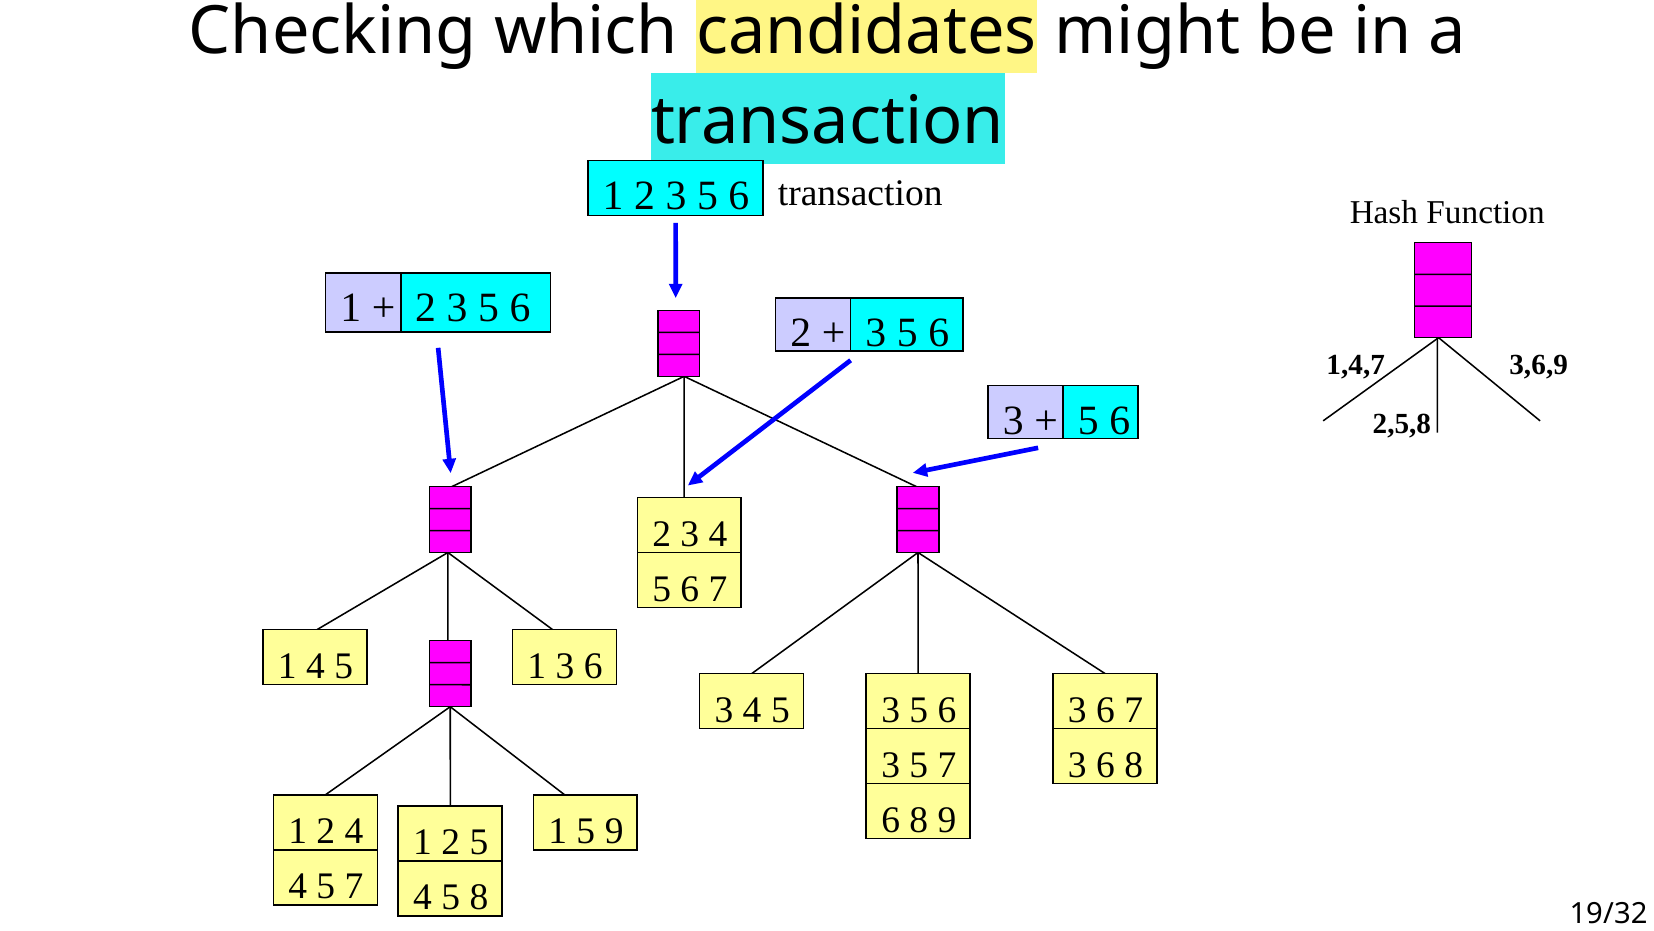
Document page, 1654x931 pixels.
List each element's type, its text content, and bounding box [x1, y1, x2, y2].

text_box 3 6 7 [1053, 677, 1159, 732]
text_box [398, 860, 503, 864]
text_box 1,4,7 [1372, 367, 1401, 388]
text_box [429, 532, 471, 553]
text_box 3 4 5 [699, 677, 805, 738]
text_box [699, 673, 804, 677]
text_box [429, 486, 471, 507]
text_box [1053, 673, 1158, 677]
text_box [1053, 728, 1158, 732]
text_box 2,5,8 [1357, 397, 1447, 448]
text_box 3 5 7 [866, 732, 972, 787]
text_box [512, 629, 617, 633]
text_box 5 6 [1073, 385, 1146, 451]
text_box 3 5 6 [861, 297, 965, 363]
text_box [866, 783, 970, 787]
text_box [658, 310, 700, 331]
text_box [637, 497, 742, 501]
text_box 1 5 9 [533, 798, 639, 859]
text_box [897, 510, 939, 529]
text_box [897, 486, 939, 507]
text_box [398, 805, 503, 809]
text_box 6 8 9 [866, 787, 972, 848]
text_box [546, 272, 551, 332]
text_box [273, 849, 378, 853]
title Checking which candidates might be in a transaction [8, 16, 1648, 129]
text_box [429, 510, 471, 529]
text_box 3 6 8 [1053, 732, 1159, 793]
text_box 1 + [325, 272, 400, 338]
text_box 3 5 6 [866, 677, 972, 732]
text_box [1414, 307, 1472, 338]
text_box [866, 728, 970, 732]
text_box [273, 794, 378, 798]
text_box [658, 334, 700, 353]
text_box [866, 673, 970, 677]
text_box 1 2 5 [398, 809, 504, 864]
text_box 2 3 4 [637, 501, 743, 556]
text_box [429, 640, 471, 661]
text_box transaction [763, 160, 958, 221]
text_box 3,6,9 [1494, 337, 1584, 388]
text_box [429, 664, 471, 683]
text_box 5 6 7 [637, 556, 743, 617]
text_box [897, 532, 939, 553]
text_box [1414, 242, 1472, 273]
text_box [637, 552, 742, 556]
text_box 4 5 8 [398, 864, 504, 925]
text_box [658, 356, 700, 377]
text_box 2 3 5 6 [400, 272, 546, 338]
text_box 1 4 5 [263, 633, 369, 694]
text_box 4 5 7 [273, 853, 379, 914]
text_box 1 2 3 5 6 [587, 160, 765, 226]
text_box [429, 686, 471, 707]
text_box Hash Function [1334, 183, 1561, 238]
text_box [263, 629, 367, 633]
text_box 1,4,7 [1311, 337, 1401, 388]
text_box 1 3 6 [512, 633, 618, 694]
text_box 2 + [775, 297, 861, 363]
text_box [533, 794, 638, 798]
text_box 1 2 4 [273, 798, 379, 853]
text_box 3 + [988, 385, 1073, 451]
text_box [1414, 276, 1472, 305]
